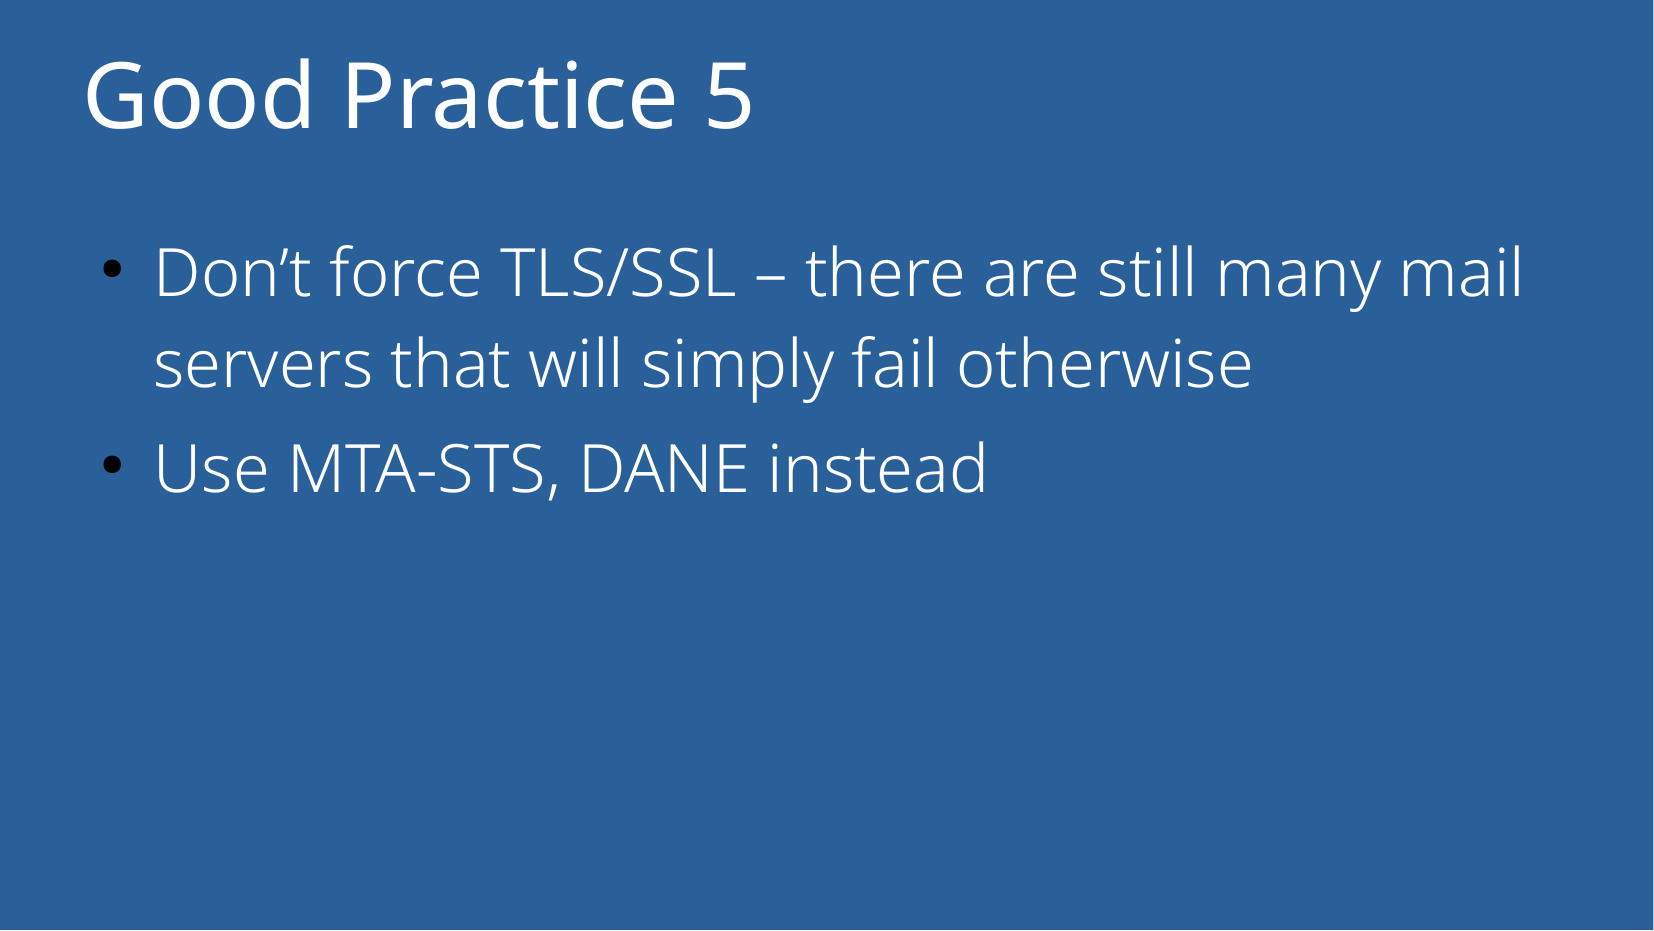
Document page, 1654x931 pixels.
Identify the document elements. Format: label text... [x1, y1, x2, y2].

title Good Practice 5 [82, 37, 1571, 150]
list Don’t force TLS/SSL – there are still many mail servers that will simply fail otherwise Use MTA-STS, DANE instead [82, 224, 1571, 825]
